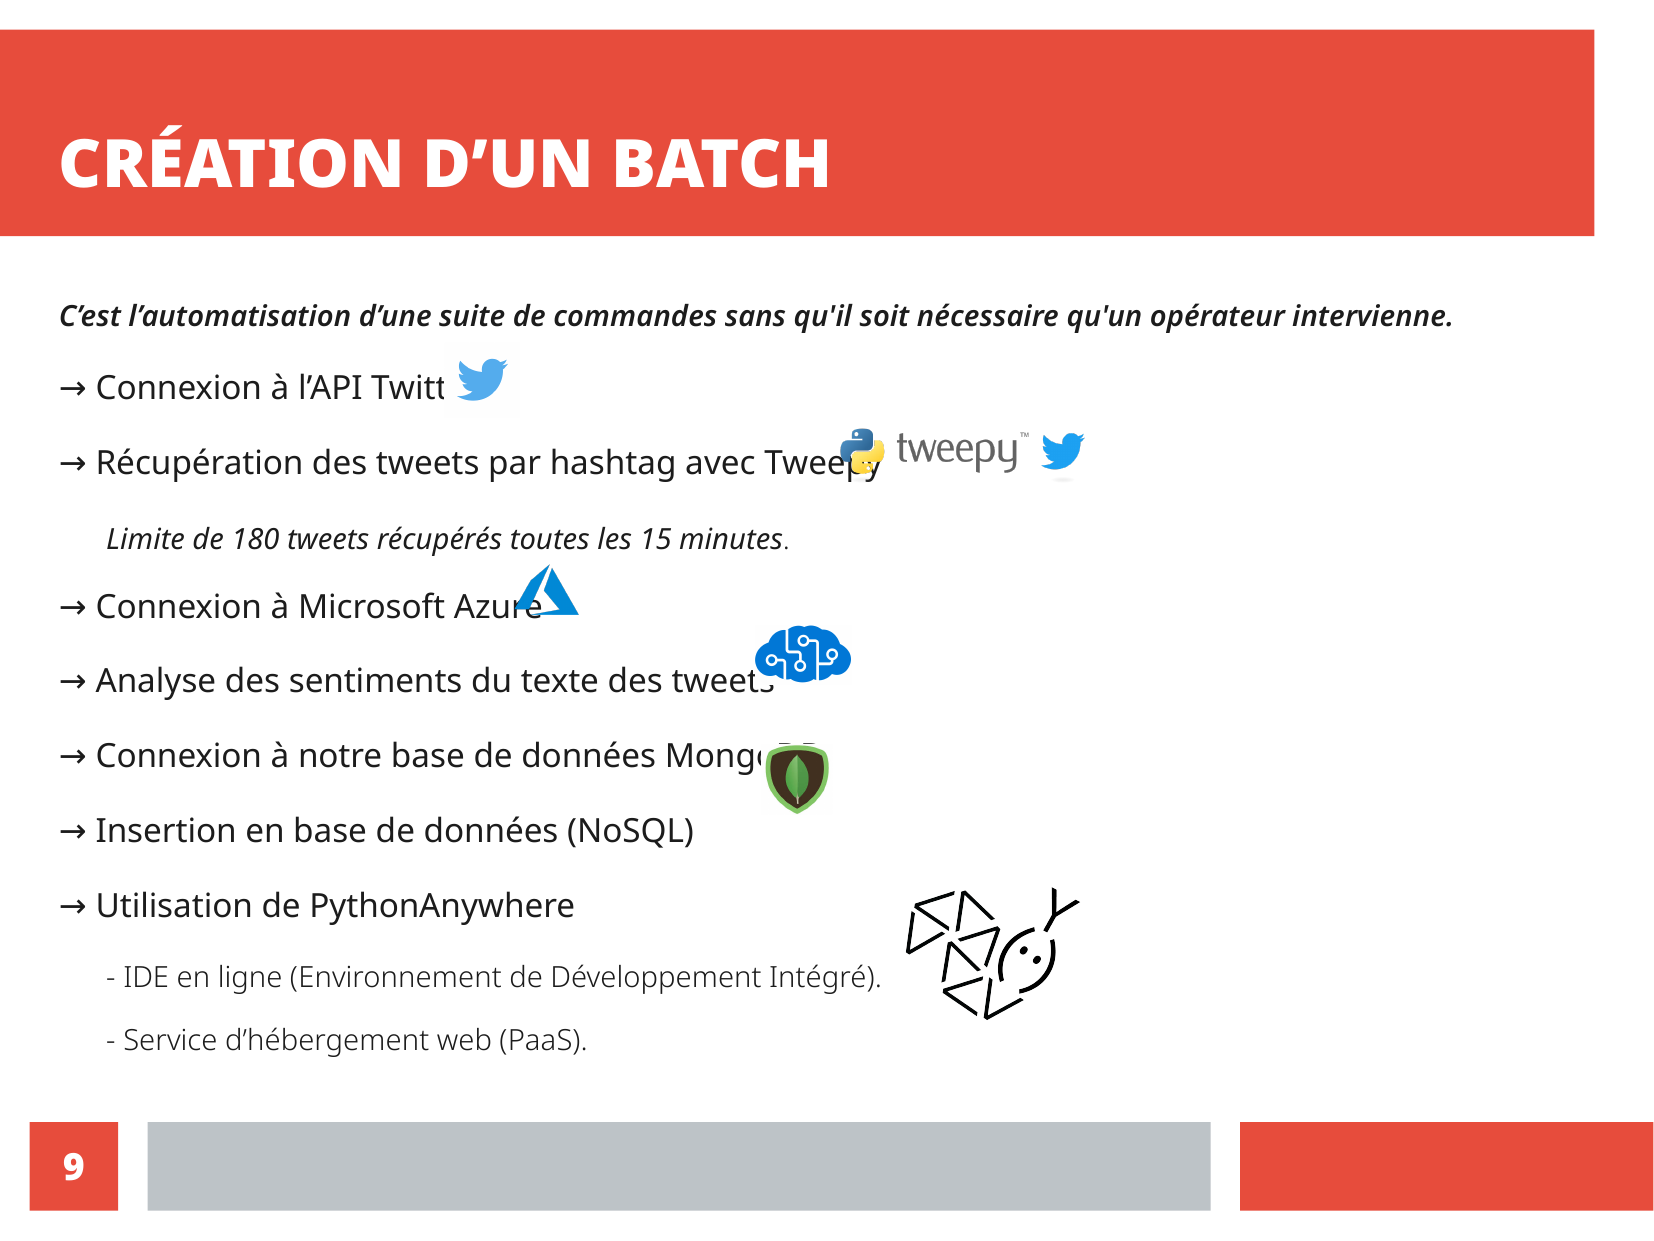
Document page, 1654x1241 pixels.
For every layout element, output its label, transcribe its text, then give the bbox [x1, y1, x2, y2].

picture [444, 342, 520, 418]
picture [514, 564, 579, 615]
picture [761, 744, 833, 815]
list C’est l’automatisation d’une suite de commandes sans qu'il soit nécessaire qu'un opérateur intervienne. → Connexion à l’API Twitter → Récupération des tweets par hashtag avec Tweepy Limite de 180 tweets récupérés toutes les 15 minutes. → Connexion à Microsoft Azure → Analyse des sentiments du texte des tweets → Connexion à notre base de données MongoDB → Insertion en base de données (NoSQL) → Utilisation de PythonAnywhere - IDE en ligne (Environnement de Développement Intégré). - Service d’hébergement web (PaaS). [59, 295, 1565, 1093]
title CRÉATION D’UN BATCH [59, 59, 1595, 207]
picture [755, 625, 852, 686]
picture [897, 855, 1087, 1045]
picture [838, 426, 1087, 485]
